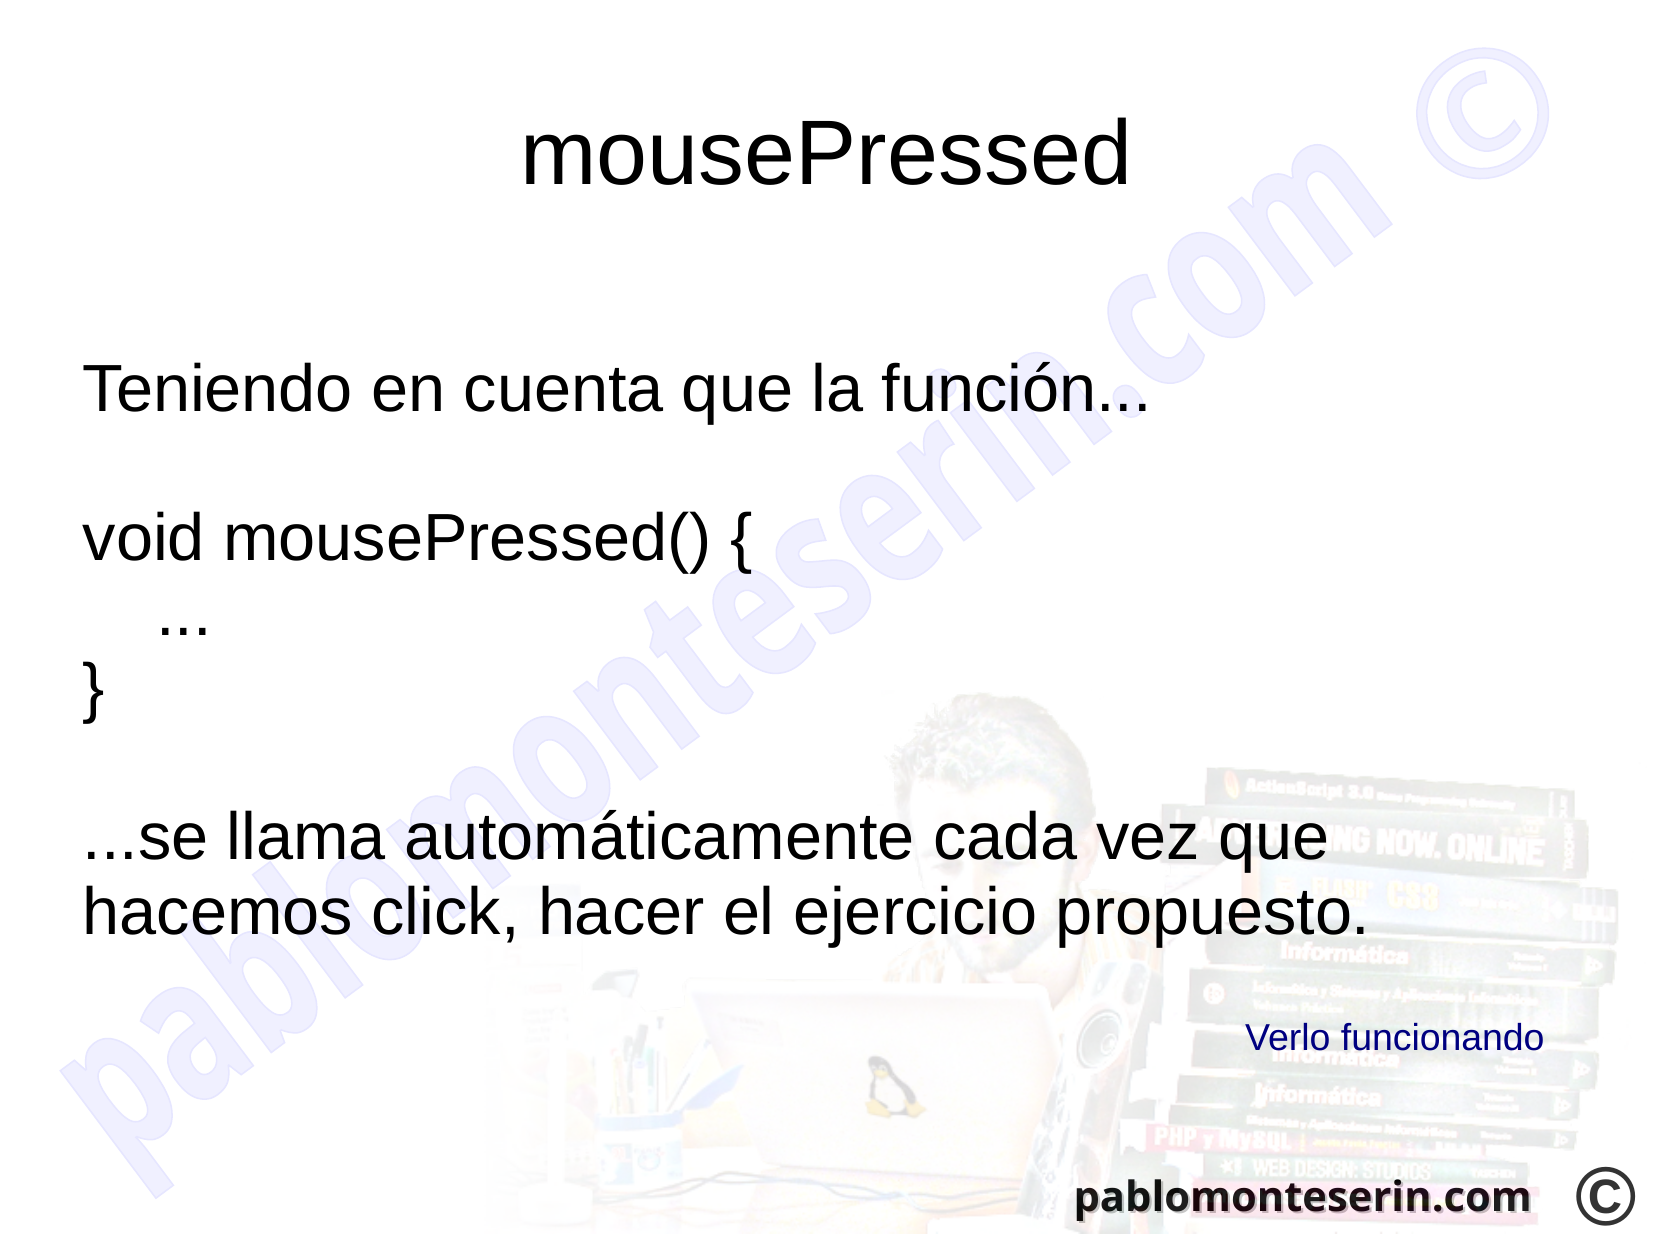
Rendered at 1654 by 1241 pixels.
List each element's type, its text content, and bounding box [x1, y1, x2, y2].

subtitle Teniendo en cuenta que la función... void mousePressed() { ... } ...se llama automáticamente cada vez que hacemos click, hacer el ejercicio propuesto. [82, 290, 1571, 1010]
text_box Verlo funcionando [1230, 1009, 1560, 1067]
title mousePressed [82, 49, 1571, 257]
picture [468, 674, 1654, 1234]
